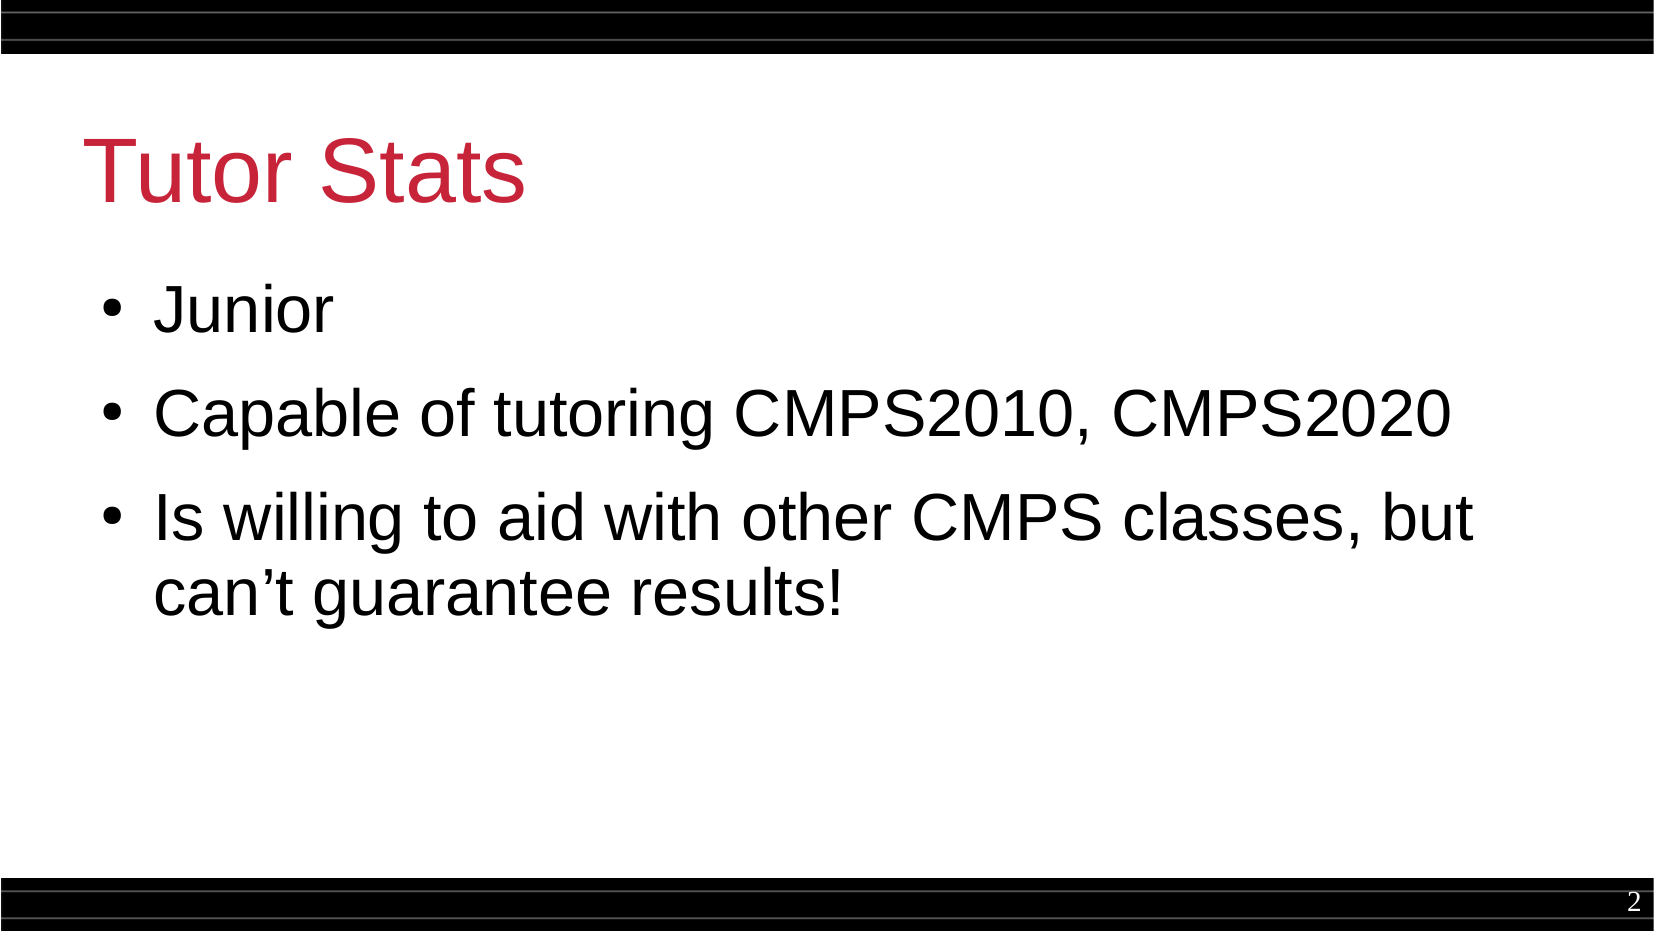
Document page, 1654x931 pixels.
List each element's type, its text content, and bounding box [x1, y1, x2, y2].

list Junior Capable of tutoring CMPS2010, CMPS2020 Is willing to aid with other CMPS classes, but can’t guarantee results! [82, 271, 1571, 851]
title Tutor Stats [82, 92, 1571, 249]
picture [1, 878, 1654, 931]
picture [1, 0, 1654, 54]
